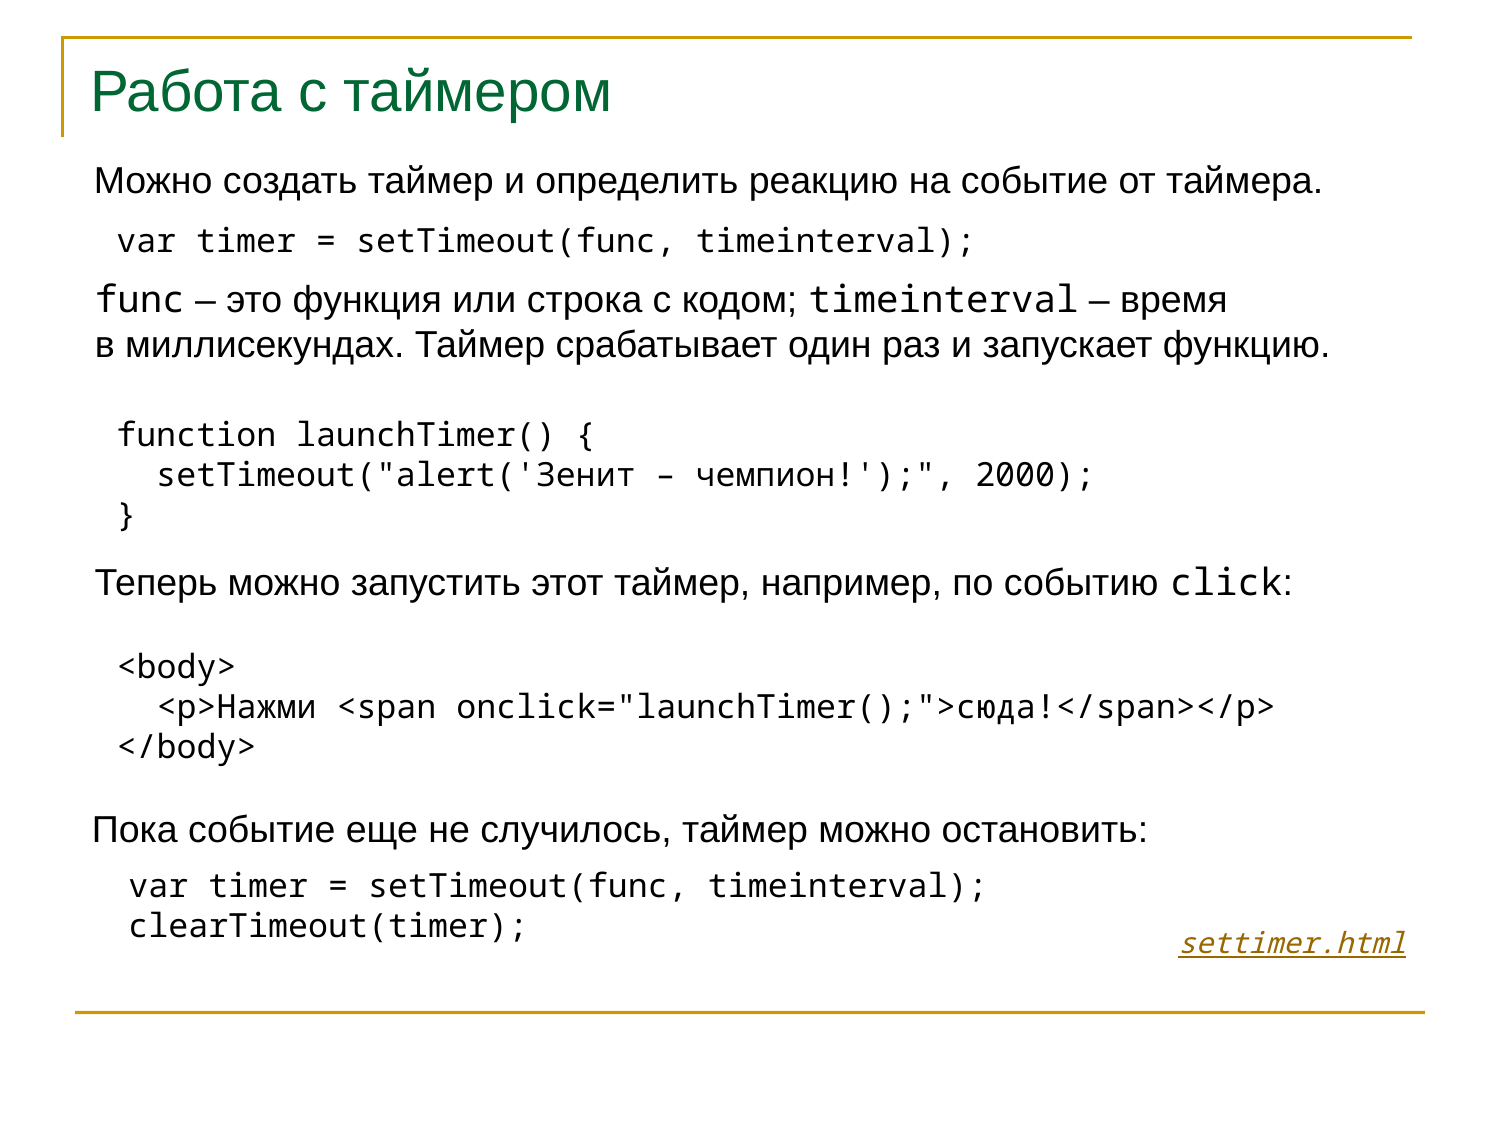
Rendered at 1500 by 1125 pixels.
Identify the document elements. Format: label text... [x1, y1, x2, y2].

text_box var timer = setTimeout(func, timeinterval); clearTimeout(timer); [113, 856, 1004, 952]
text_box Пока событие еще не случилось, таймер можно остановить: [77, 798, 1164, 858]
text_box func – это функция или строка с кодом; timeinterval – время в миллисекундах. Таймер срабатывает один раз и запускает функцию. [79, 267, 1347, 372]
text_box var timer = setTimeout(func, timeinterval); [101, 211, 992, 267]
text_box <body> <p>Нажми <span onclick="launchTimer();">сюда!</span></p> </body> [101, 637, 1292, 773]
text_box Можно создать таймер и определить реакцию на событие от таймера. [78, 148, 1339, 209]
text_box settimer.html [1163, 916, 1421, 972]
text_box Теперь можно запустить этот таймер, например, по событию click: [79, 550, 1308, 611]
title Работа с таймером [75, 45, 1425, 138]
text_box function launchTimer() { setTimeout("alert('Зенит – чемпион!');", 2000); } [101, 405, 1112, 540]
